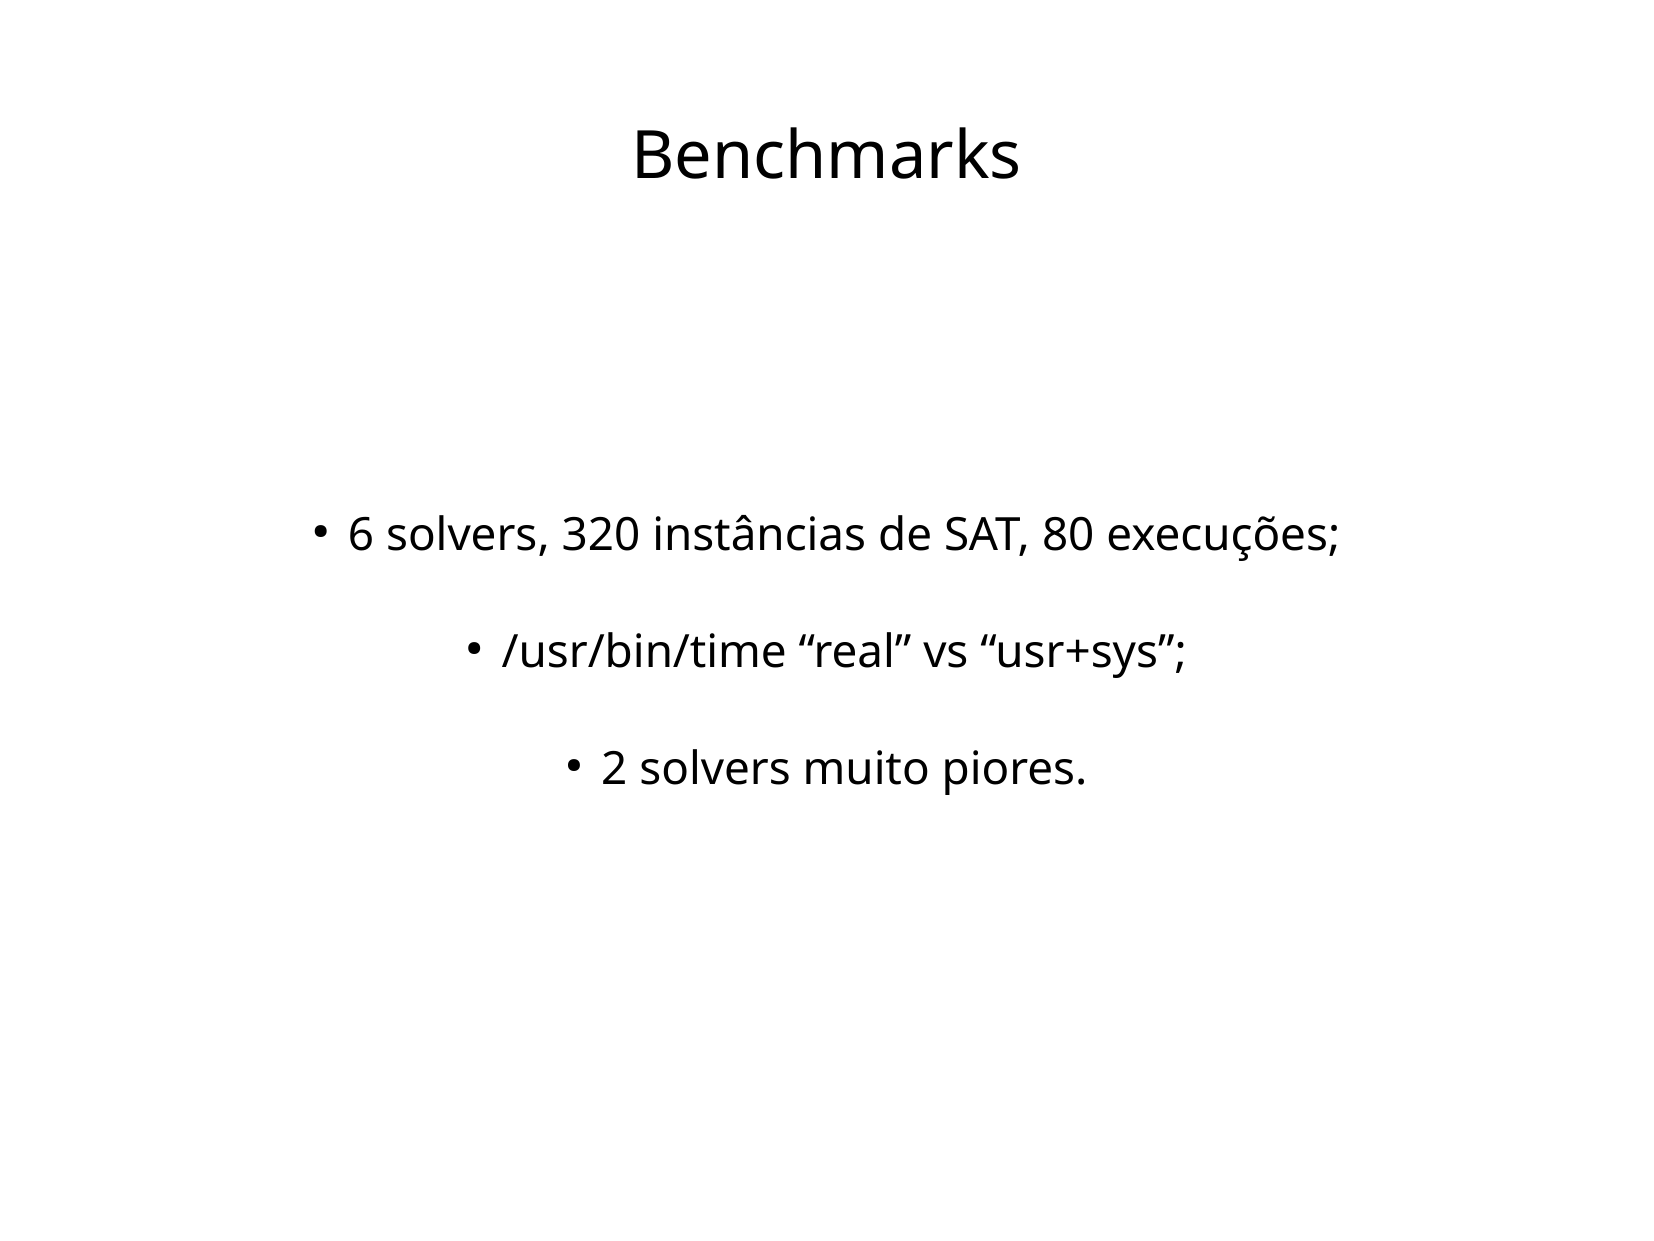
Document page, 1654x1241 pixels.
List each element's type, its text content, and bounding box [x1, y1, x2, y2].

subtitle 6 solvers, 320 instâncias de SAT, 80 execuções; /usr/bin/time “real” vs “usr+sys”; 2 solvers muito piores. [82, 290, 1571, 1010]
title Benchmarks [82, 49, 1571, 257]
